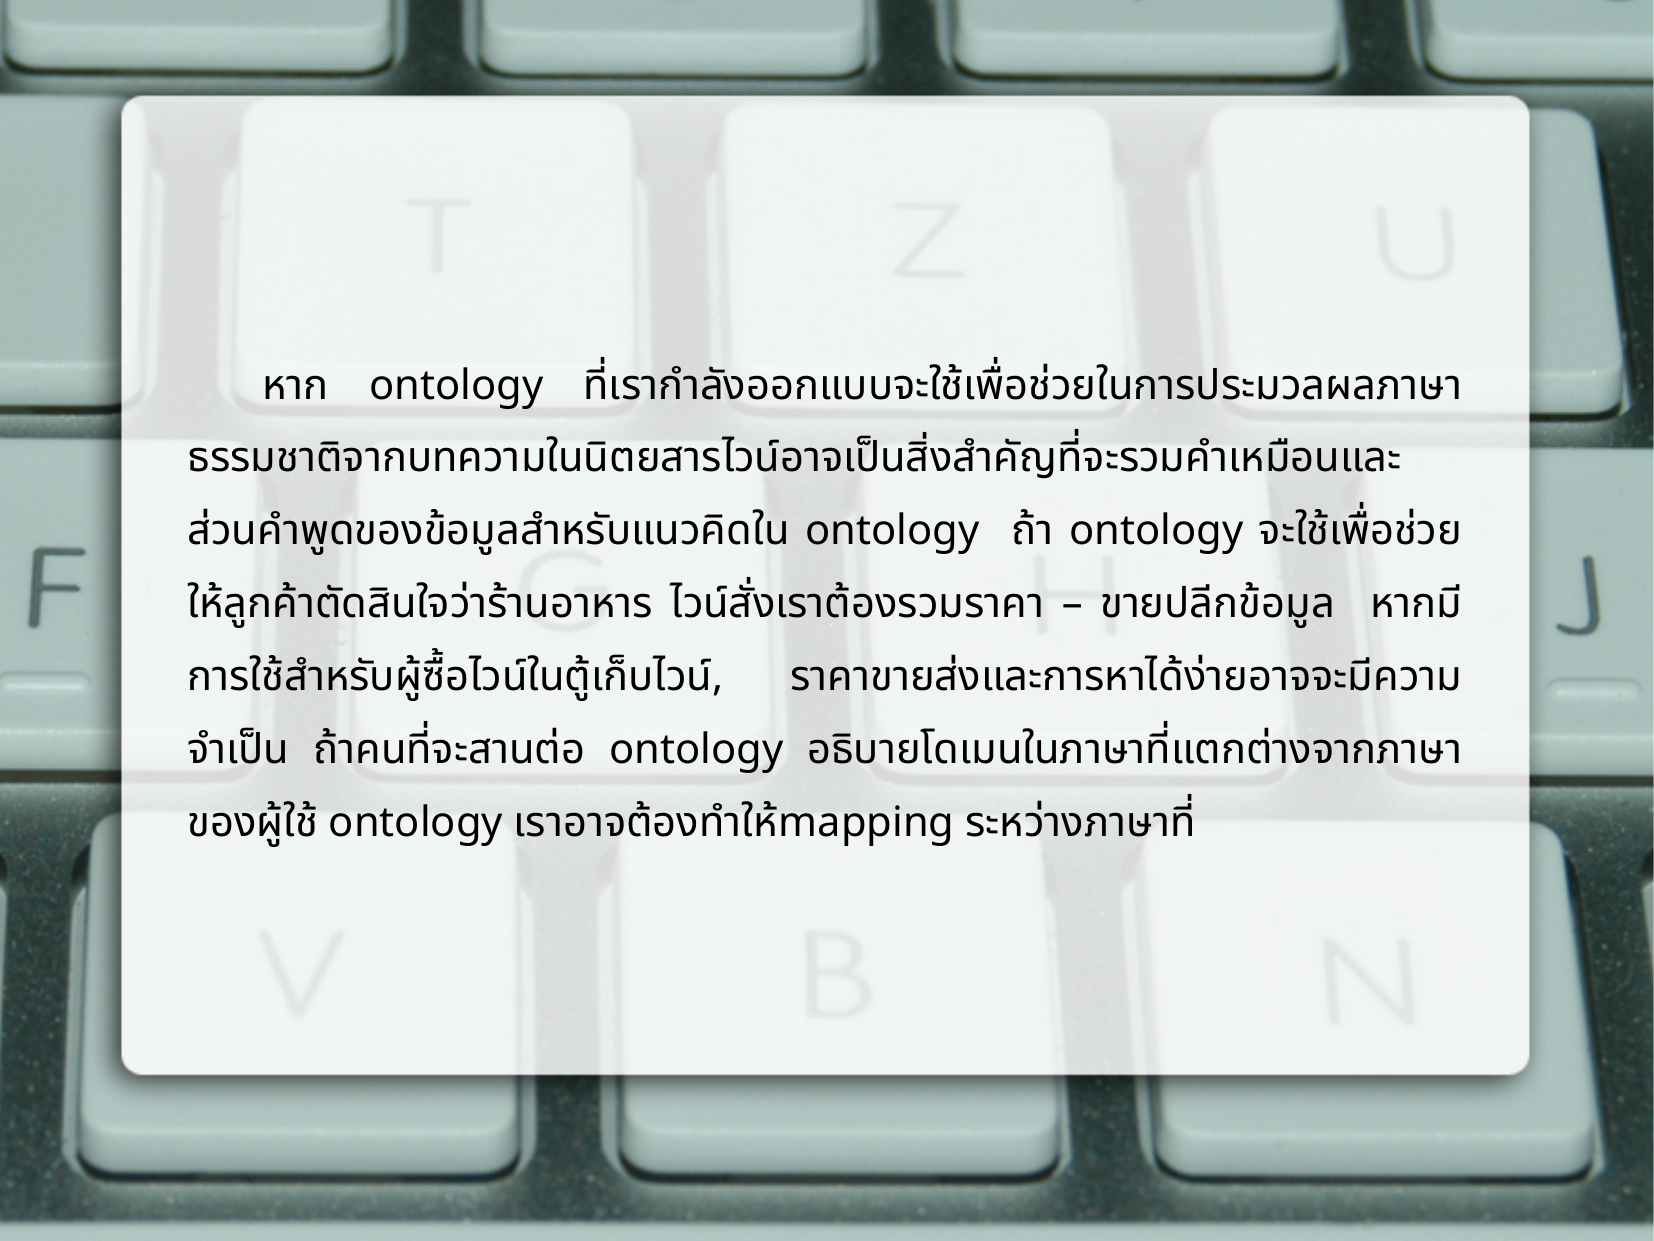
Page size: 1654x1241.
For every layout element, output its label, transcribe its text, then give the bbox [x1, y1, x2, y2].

picture [0, 0, 1654, 1241]
subtitle หาก ontology ที่เรากำลังออกแบบจะใช้เพื่อช่วยในการประมวลผลภาษาธรรมชาติจากบทความในนิตยสารไวน์อาจเป็นสิ่งสำคัญที่จะรวมคำเหมือนและส่วนคำพูดของข้อมูลสำหรับแนวคิดใน ontology ถ้า ontology จะใช้เพื่อช่วยให้ลูกค้าตัดสินใจว่าร้านอาหาร ไวน์สั่งเราต้องรวมราคา – ขายปลีกข้อมูล หากมีการใช้สำหรับผู้ซื้อไวน์ในตู้เก็บไวน์, ราคาขายส่งและการหาได้ง่ายอาจจะมีความจำเป็น ถ้าคนที่จะสานต่อ ontology อธิบายโดเมนในภาษาที่แตกต่างจากภาษาของผู้ใช้ ontology เราอาจต้องทำให้mapping ระหว่างภาษาที่ [187, 337, 1463, 863]
